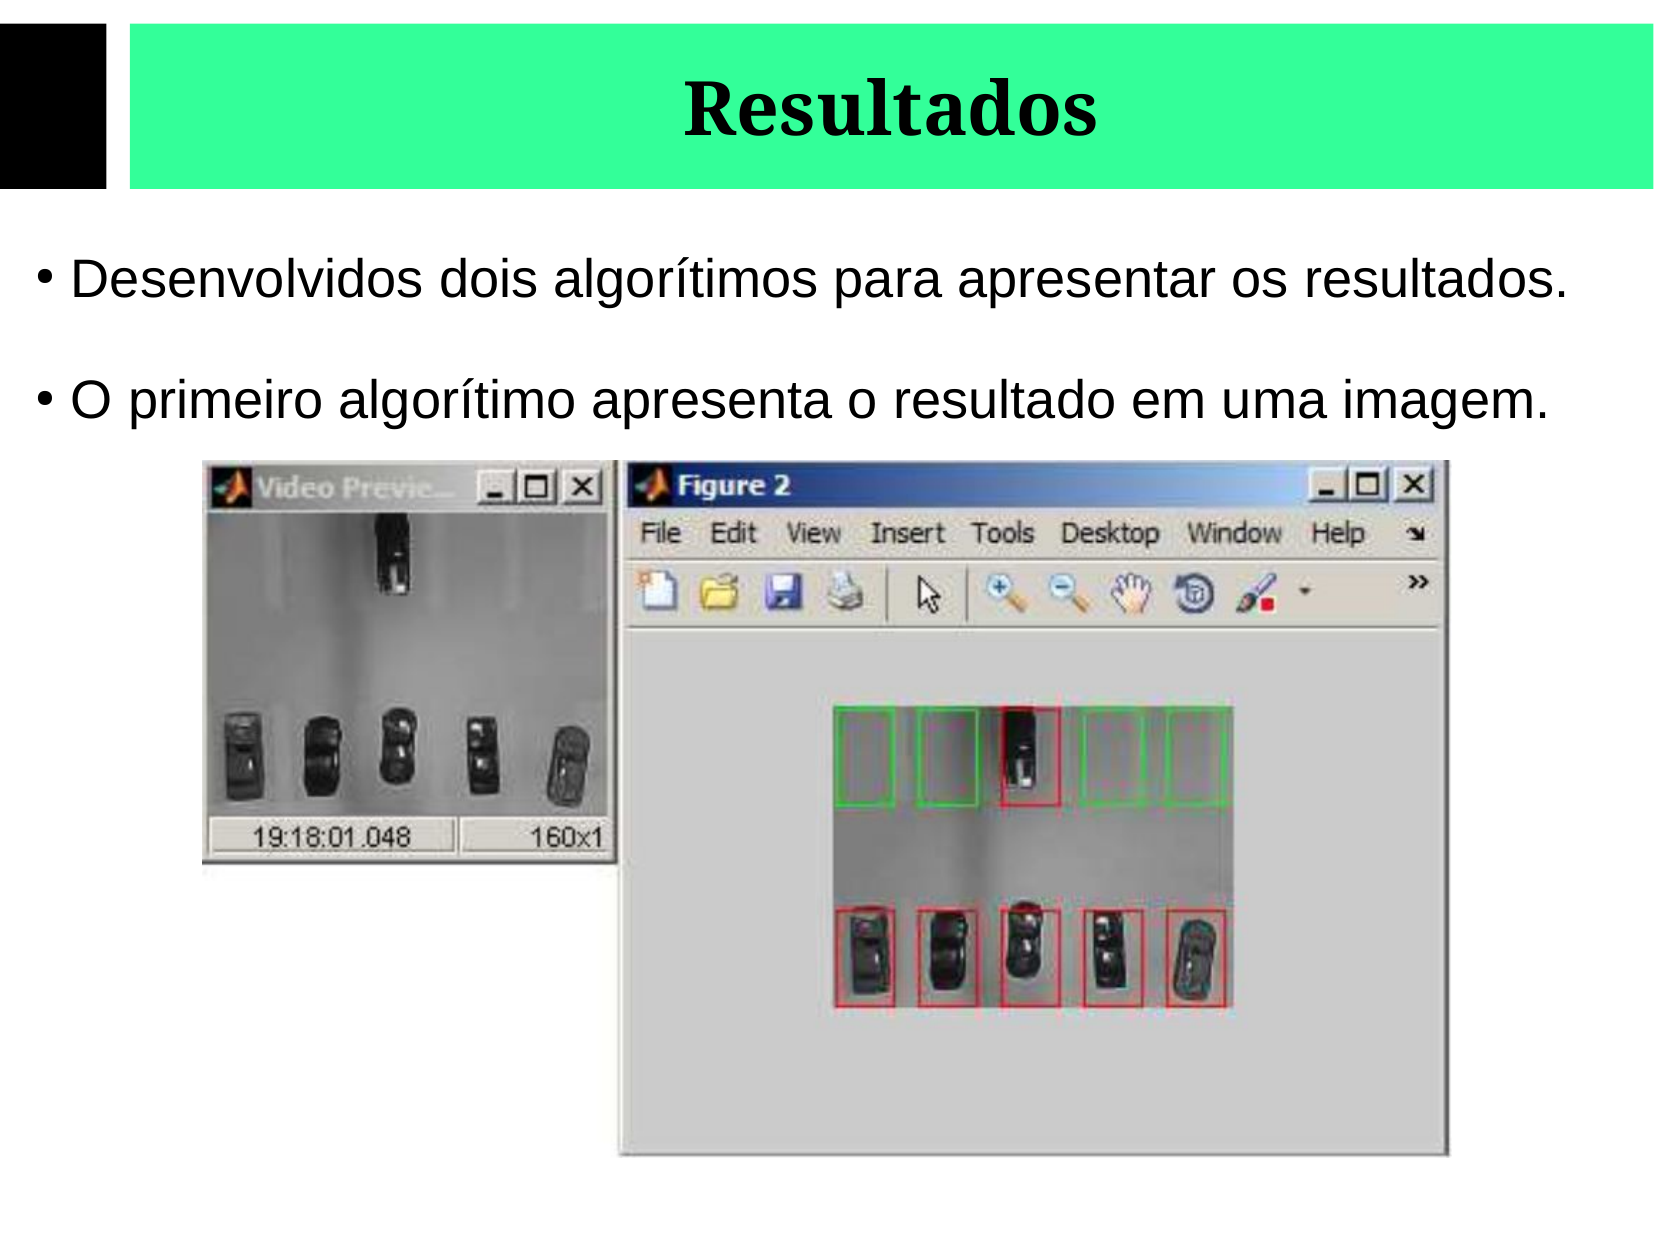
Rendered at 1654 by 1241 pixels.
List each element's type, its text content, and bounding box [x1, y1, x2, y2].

subtitle Desenvolvidos dois algorítimos para apresentar os resultados. O primeiro algorítimo apresenta o resultado em uma imagem. [35, 248, 1583, 1158]
text_box Resultados [129, 23, 1654, 189]
text_box [0, 23, 107, 189]
picture [202, 460, 1452, 1158]
